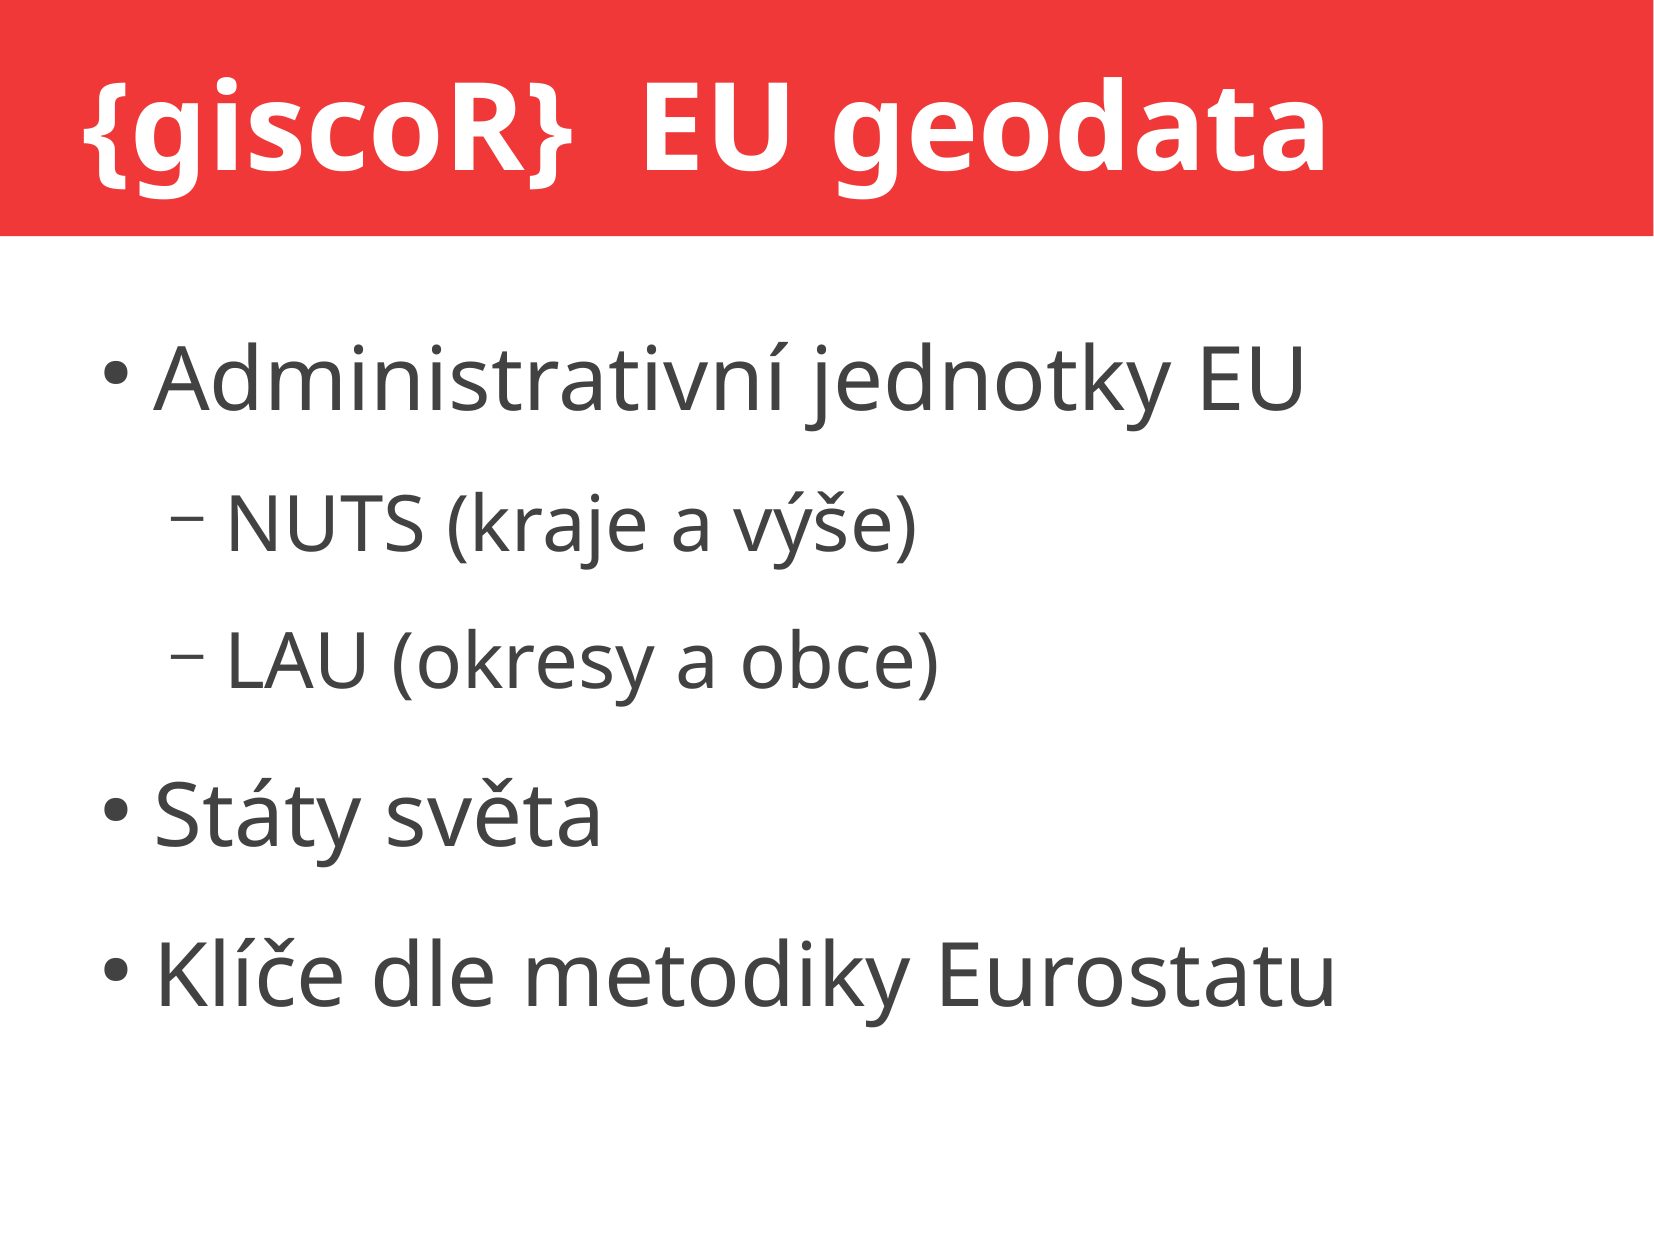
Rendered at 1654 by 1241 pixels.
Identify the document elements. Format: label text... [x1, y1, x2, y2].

title {giscoR} EU geodata [82, 19, 1571, 227]
list Administrativní jednotky EU NUTS (kraje a výše) LAU (okresy a obce) Státy světa Klíče dle metodiky Eurostatu [82, 314, 1563, 1080]
